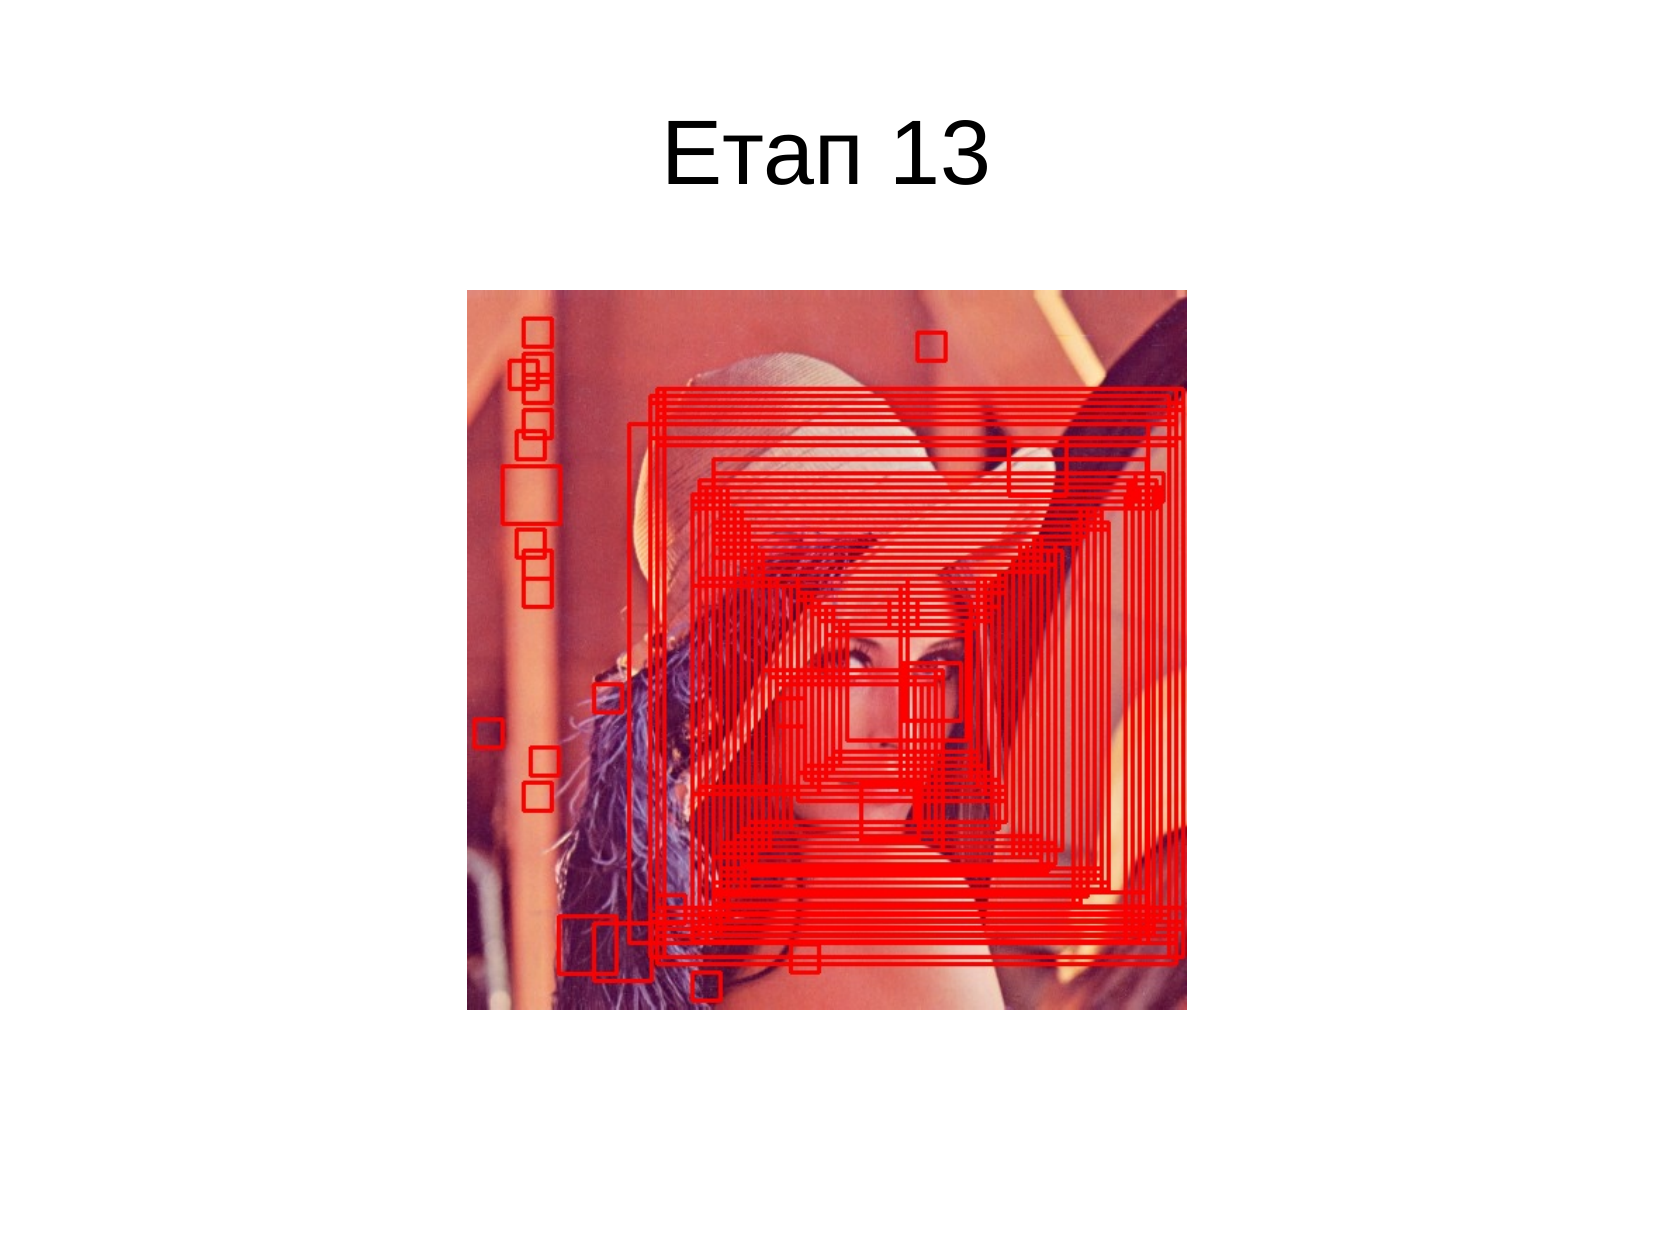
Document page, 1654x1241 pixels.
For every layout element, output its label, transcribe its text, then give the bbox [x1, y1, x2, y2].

title Етап 13 [82, 49, 1571, 257]
picture [467, 290, 1187, 1010]
